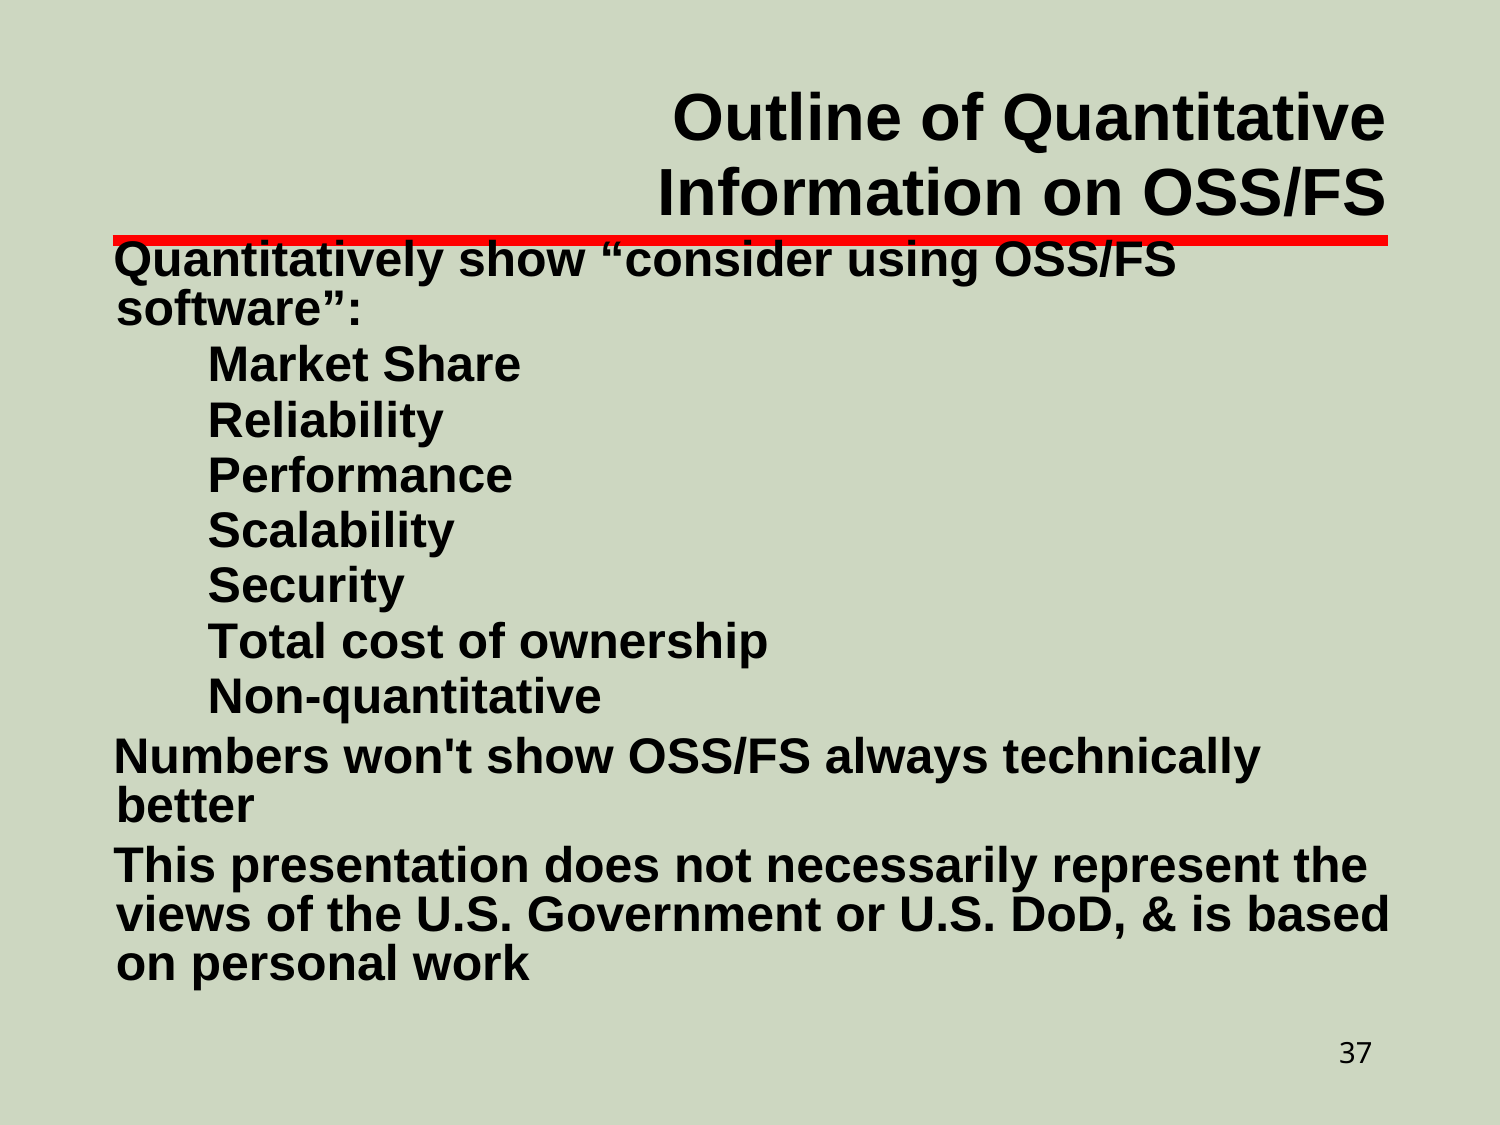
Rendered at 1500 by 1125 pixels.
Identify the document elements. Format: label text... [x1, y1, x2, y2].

title Outline of Quantitative Information on OSS/FS [337, 74, 1388, 235]
list Quantitatively show “consider using OSS/FS software”: Market Share Reliability Performance Scalability Security Total cost of ownership Non-quantitative Numbers won't show OSS/FS always technically better This presentation does not necessarily represent the views of the U.S. Government or U.S. DoD, & is based on personal work [113, 237, 1395, 1039]
